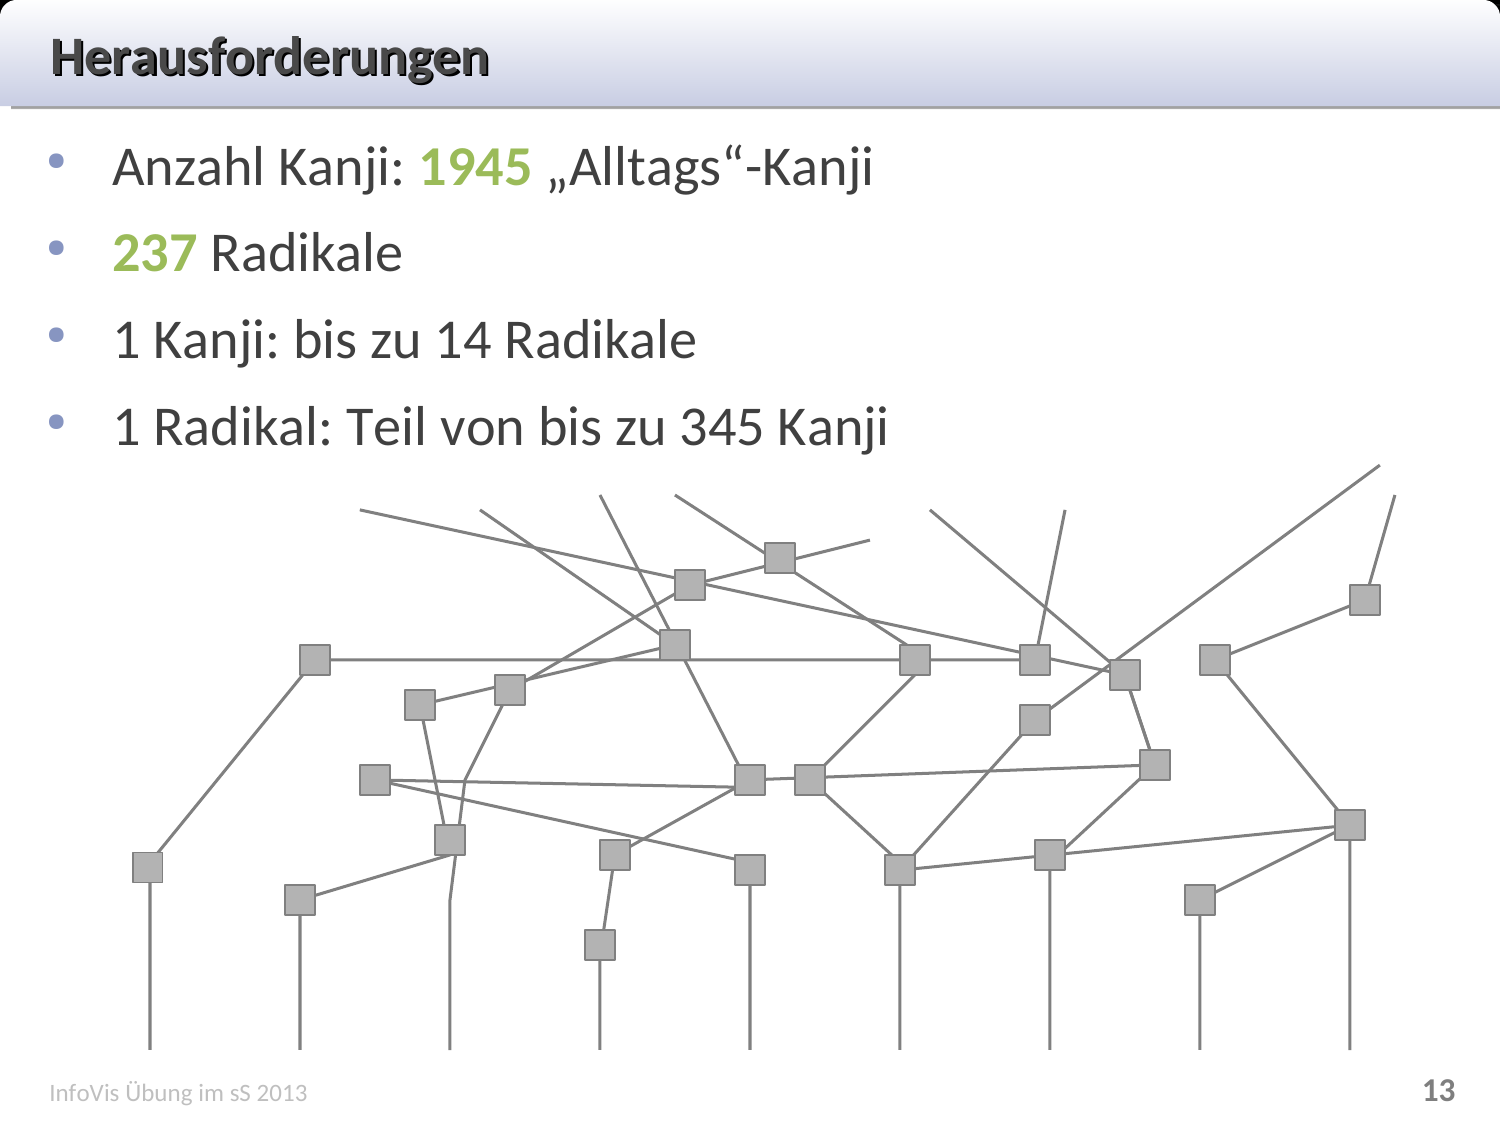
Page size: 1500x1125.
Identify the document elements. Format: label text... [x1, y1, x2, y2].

text_box [284, 884, 315, 915]
text_box [734, 765, 765, 796]
text_box [299, 645, 330, 675]
text_box [584, 929, 615, 960]
text_box [1109, 659, 1140, 690]
text_box [795, 765, 825, 796]
text_box [765, 543, 796, 574]
text_box [884, 854, 915, 885]
text_box [132, 852, 163, 883]
text_box [1199, 645, 1230, 675]
text_box [899, 645, 930, 675]
text_box [404, 690, 435, 721]
text_box <Nummer> [1295, 1060, 1471, 1116]
text_box [495, 674, 525, 705]
text_box [674, 570, 705, 600]
text_box [1020, 645, 1050, 675]
text_box [1140, 749, 1171, 780]
text_box [1020, 704, 1050, 735]
text_box [1034, 840, 1065, 871]
text_box [1184, 884, 1215, 915]
text_box [659, 629, 690, 660]
text_box [359, 765, 390, 796]
text_box [734, 854, 765, 885]
text_box [599, 840, 630, 871]
text_box [434, 824, 465, 855]
text_box Herausforderungen [35, 0, 1463, 106]
text_box [1349, 584, 1380, 615]
text_box Anzahl Kanji: 1945 „Alltags“-Kanji 237 Radikale 1 Kanji: bis zu 14 Radikale 1 Radikal: Teil von bis zu 345 Kanji [31, 130, 1470, 1061]
text_box [1334, 809, 1365, 840]
